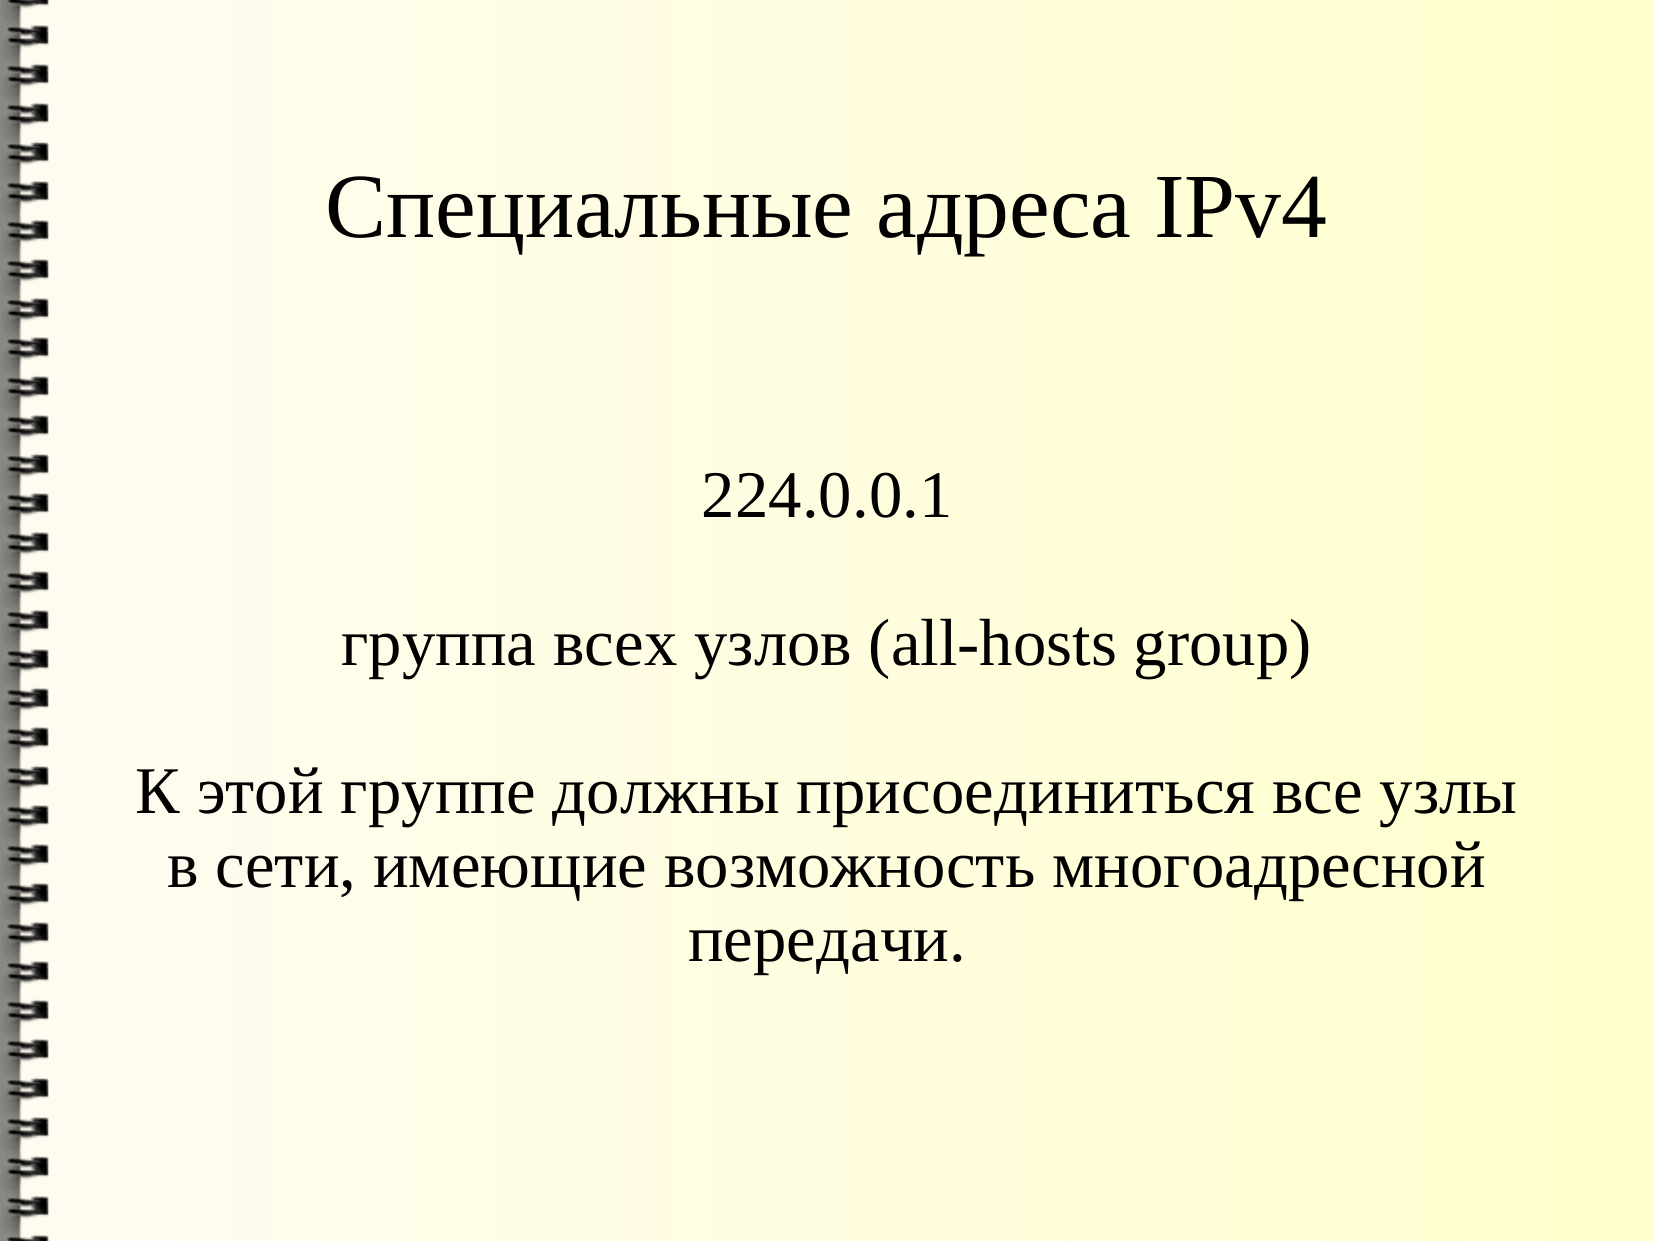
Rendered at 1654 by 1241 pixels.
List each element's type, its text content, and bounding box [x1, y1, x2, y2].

picture [0, 0, 1654, 1241]
subtitle 224.0.0.1 группа всех узлов (all-hosts group) К этой группе должны присоединиться все узлы в сети, имеющие возможность многоадресной передачи. [121, 344, 1534, 1164]
title Специальные адреса IPv4 [121, 102, 1534, 311]
